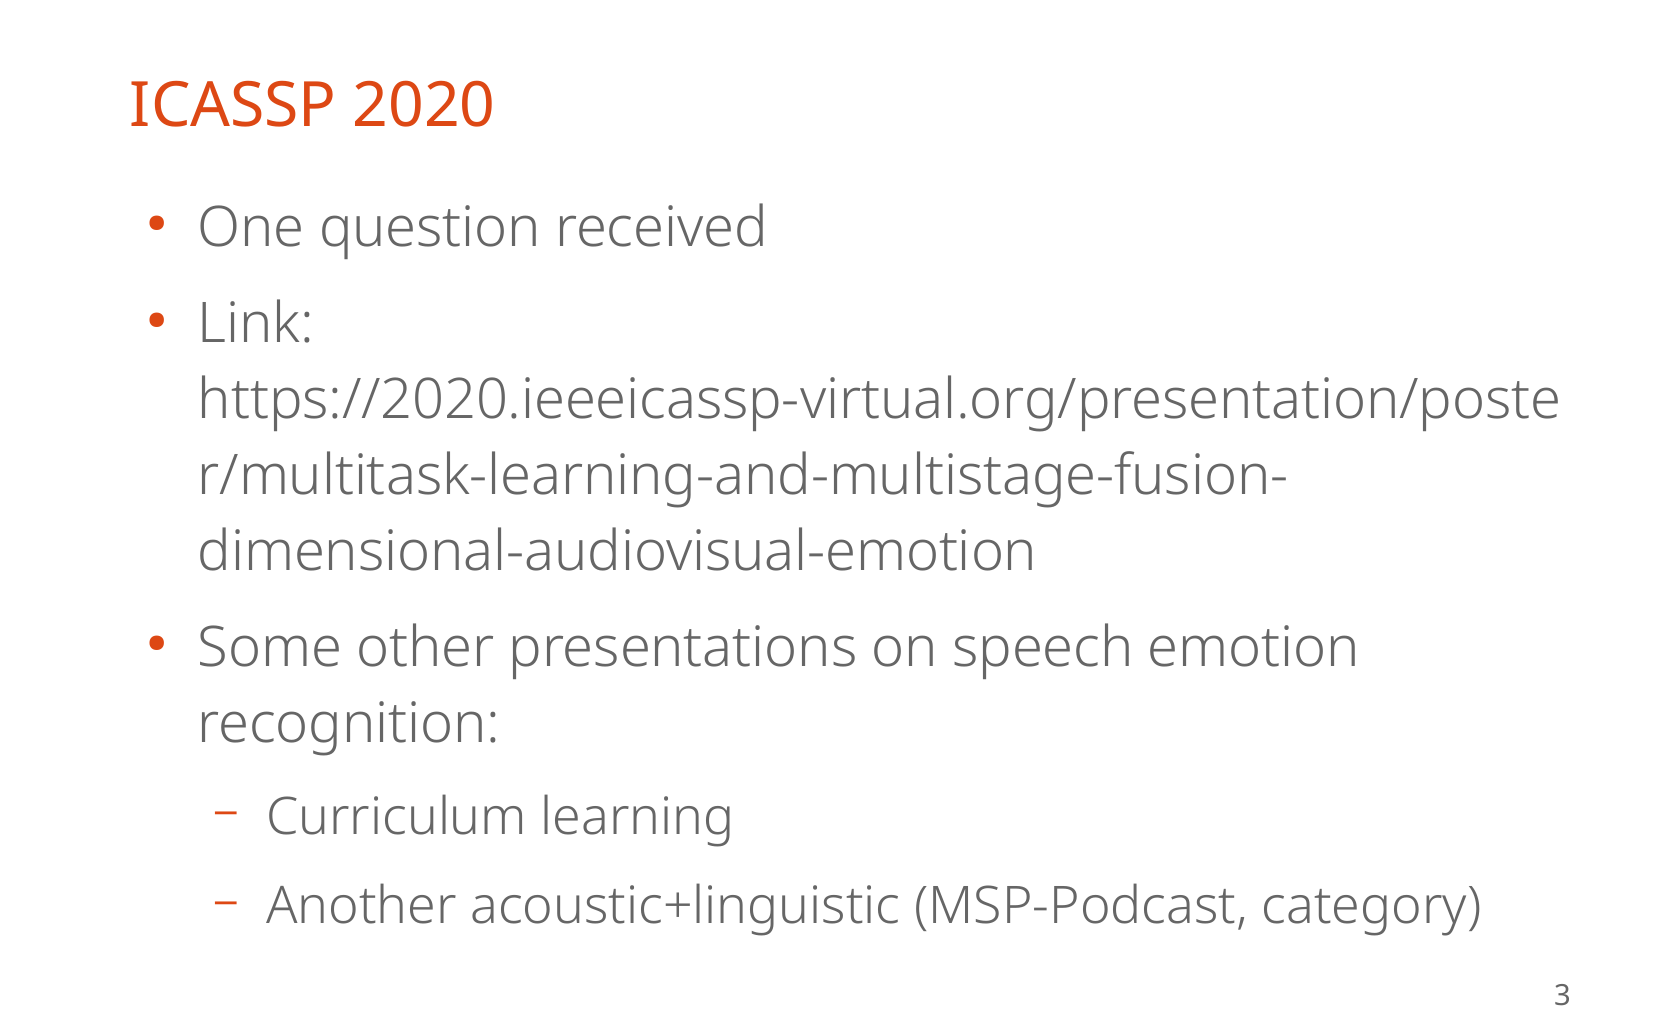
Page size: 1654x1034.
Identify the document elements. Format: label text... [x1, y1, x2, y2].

list One question received Link: https://2020.ieeeicassp-virtual.org/presentation/poster/multitask-learning-and-multistage-fusion-dimensional-audiovisual-emotion Some other presentations on speech emotion recognition: Curriculum learning Another acoustic+linguistic (MSP-Podcast, category) [129, 186, 1583, 945]
title ICASSP 2020 [129, 49, 1583, 155]
